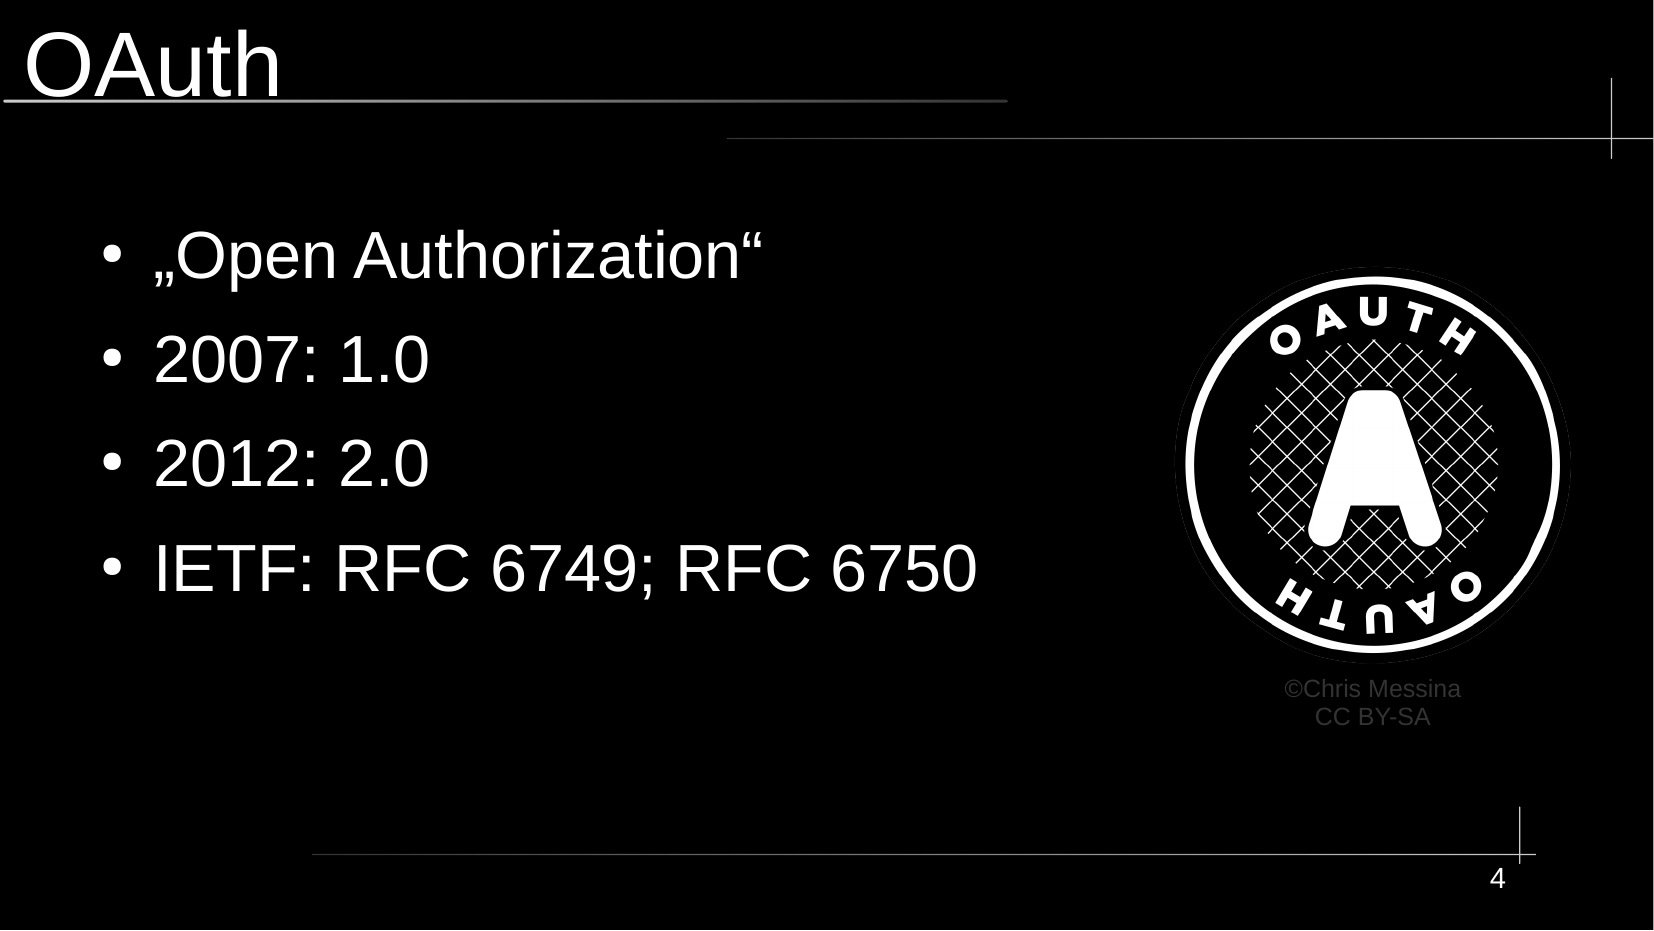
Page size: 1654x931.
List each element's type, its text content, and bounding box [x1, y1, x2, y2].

title OAuth [23, 11, 1589, 119]
text_box ©️Chris Messina CC BY-SA [1269, 667, 1477, 739]
picture [1151, 243, 1594, 687]
list „Open Authorization“ 2007: 1.0 2012: 2.0 IETF: RFC 6749; RFC 6750 [82, 217, 1571, 758]
